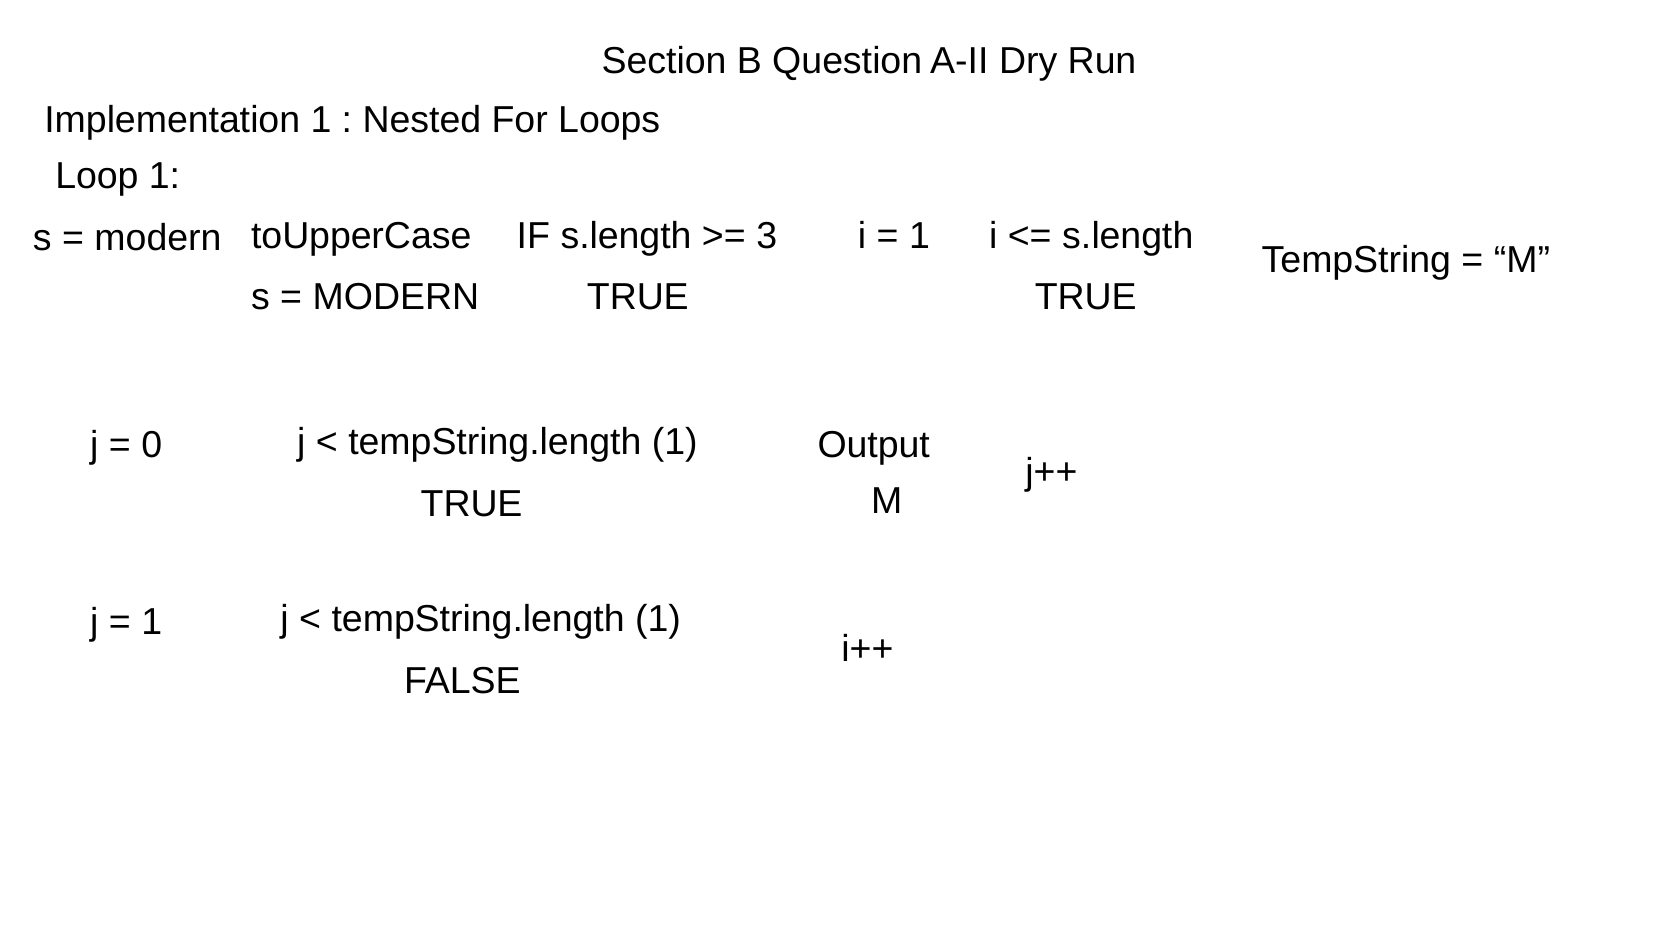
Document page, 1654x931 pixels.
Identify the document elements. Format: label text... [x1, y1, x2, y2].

text_box toUpperCase [236, 206, 487, 264]
text_box s = modern [18, 208, 237, 266]
text_box Loop 1: [40, 147, 195, 205]
text_box Section B Question A-II Dry Run [586, 31, 1152, 89]
text_box Output [802, 415, 945, 473]
text_box j < tempString.length (1) [282, 413, 713, 471]
text_box j++ [1010, 442, 1093, 500]
text_box TRUE [572, 267, 704, 325]
text_box M [856, 472, 918, 532]
text_box j = 1 [75, 592, 178, 650]
text_box i <= s.length [974, 206, 1209, 264]
text_box TRUE [1019, 267, 1152, 325]
text_box j = 0 [75, 415, 178, 473]
text_box TRUE [405, 474, 538, 532]
text_box j < tempString.length (1) [265, 590, 697, 648]
text_box FALSE [389, 651, 536, 709]
text_box TempString = “M” [1246, 231, 1565, 288]
text_box Implementation 1 : Nested For Loops [29, 90, 676, 148]
text_box i = 1 [843, 206, 945, 266]
text_box s = MODERN [236, 267, 495, 325]
text_box IF s.length >= 3 [501, 206, 793, 264]
text_box i++ [826, 620, 909, 677]
